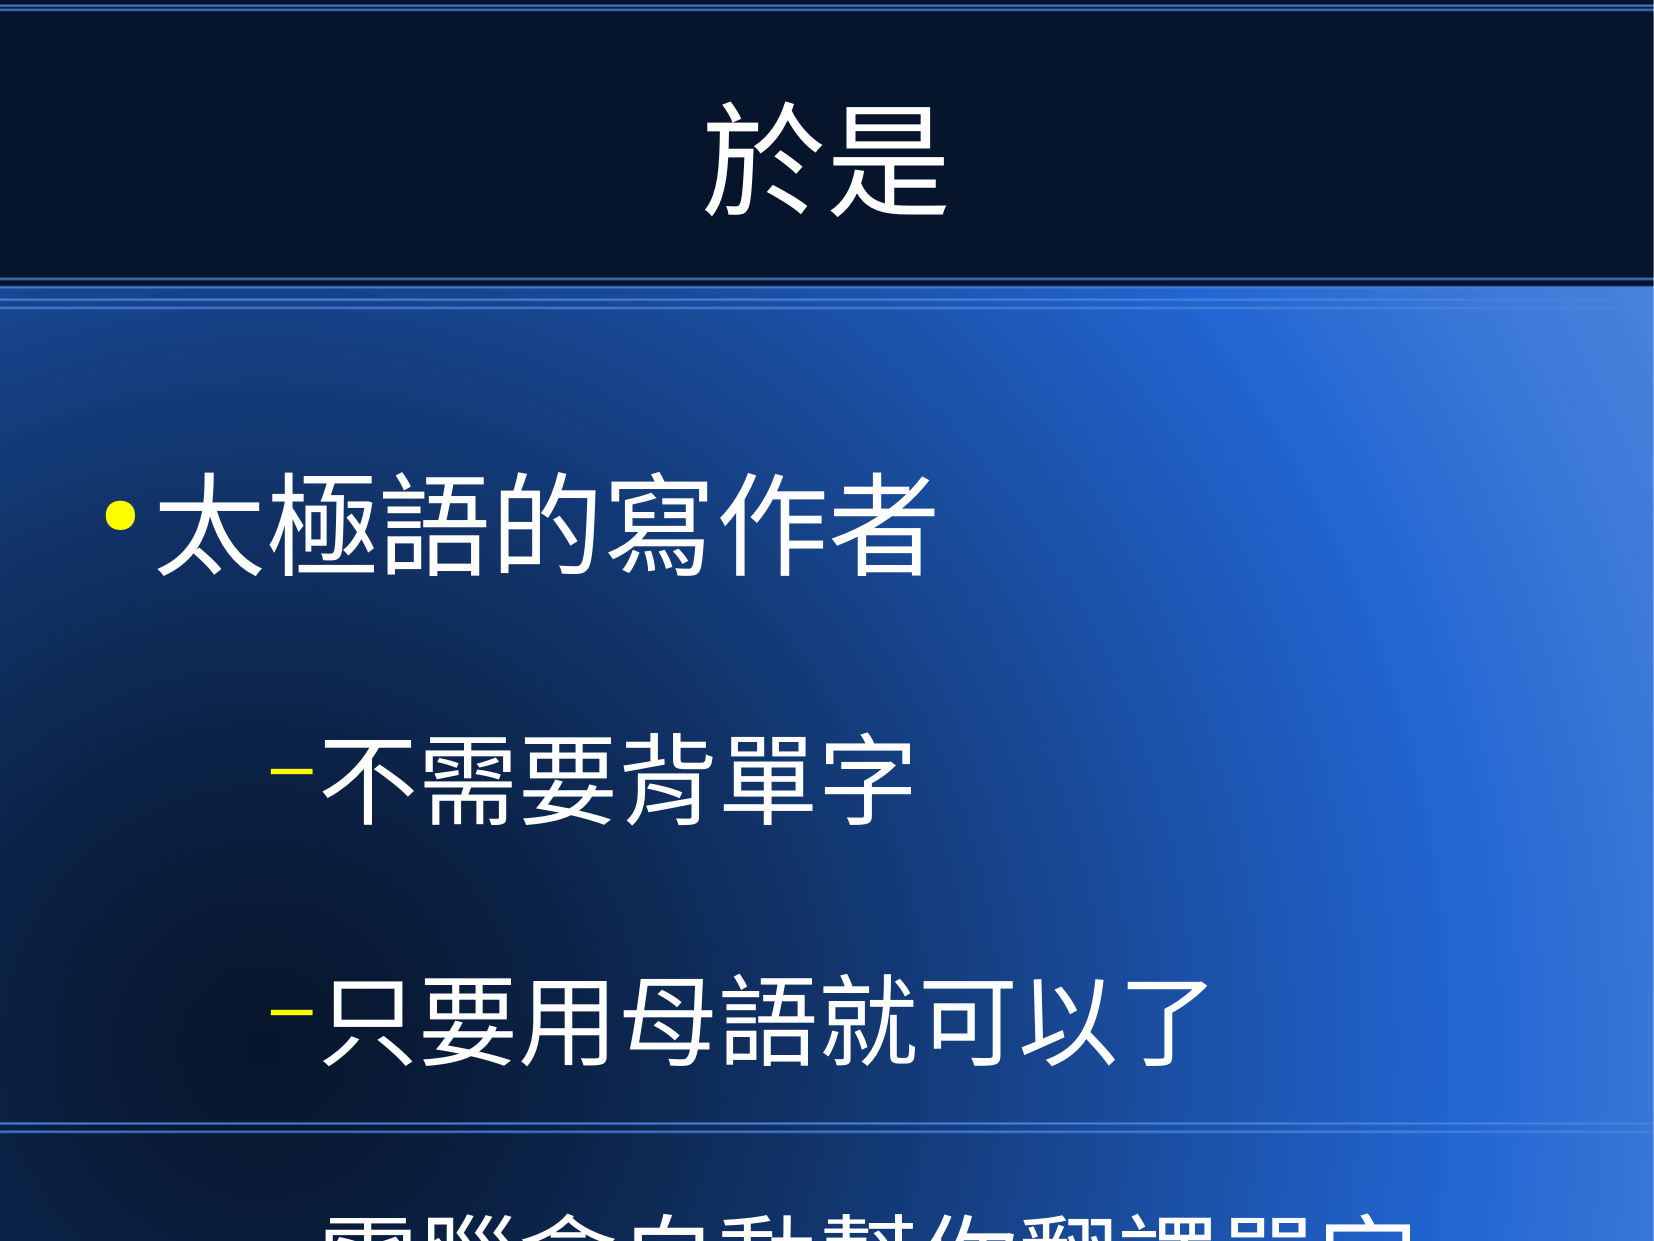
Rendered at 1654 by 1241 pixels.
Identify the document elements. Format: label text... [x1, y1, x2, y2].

title 於是 [82, 49, 1571, 257]
picture [0, 0, 1654, 1241]
list 太極語的寫作者 不需要背單字 只要用母語就可以了 電腦會自動幫你翻譯單字 [82, 355, 1571, 1241]
